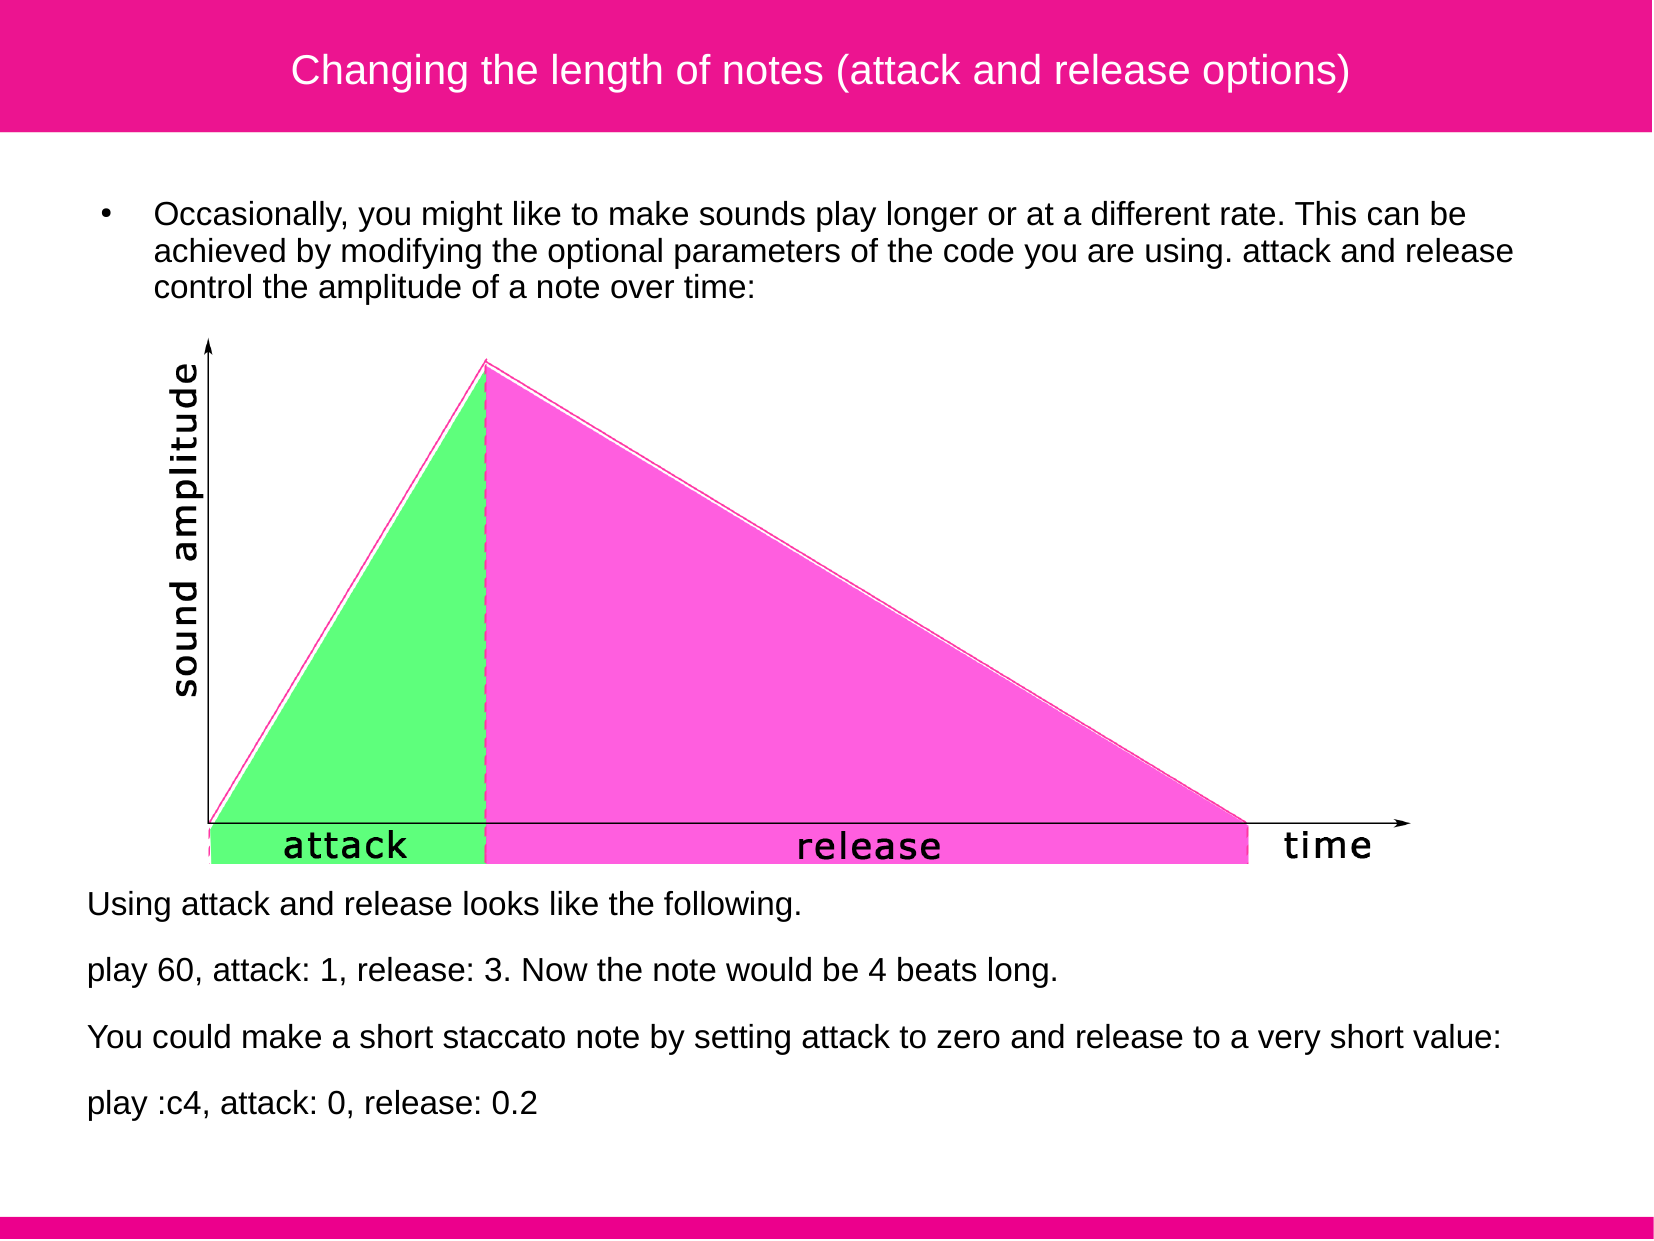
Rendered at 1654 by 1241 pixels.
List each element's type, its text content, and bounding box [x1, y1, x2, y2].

list Using attack and release looks like the following. play 60, attack: 1, release: 3. Now the note would be 4 beats long. You could make a short staccato note by setting attack to zero and release to a very short value: play :c4, attack: 0, release: 0.2 [86, 885, 1576, 1201]
title Changing the length of notes (attack and release options) [82, 46, 1572, 94]
list Occasionally, you might like to make sounds play longer or at a different rate. This can be achieved by modifying the optional parameters of the code you are using. attack and release control the amplitude of a note over time: [82, 195, 1571, 331]
picture [0, 0, 1654, 1241]
